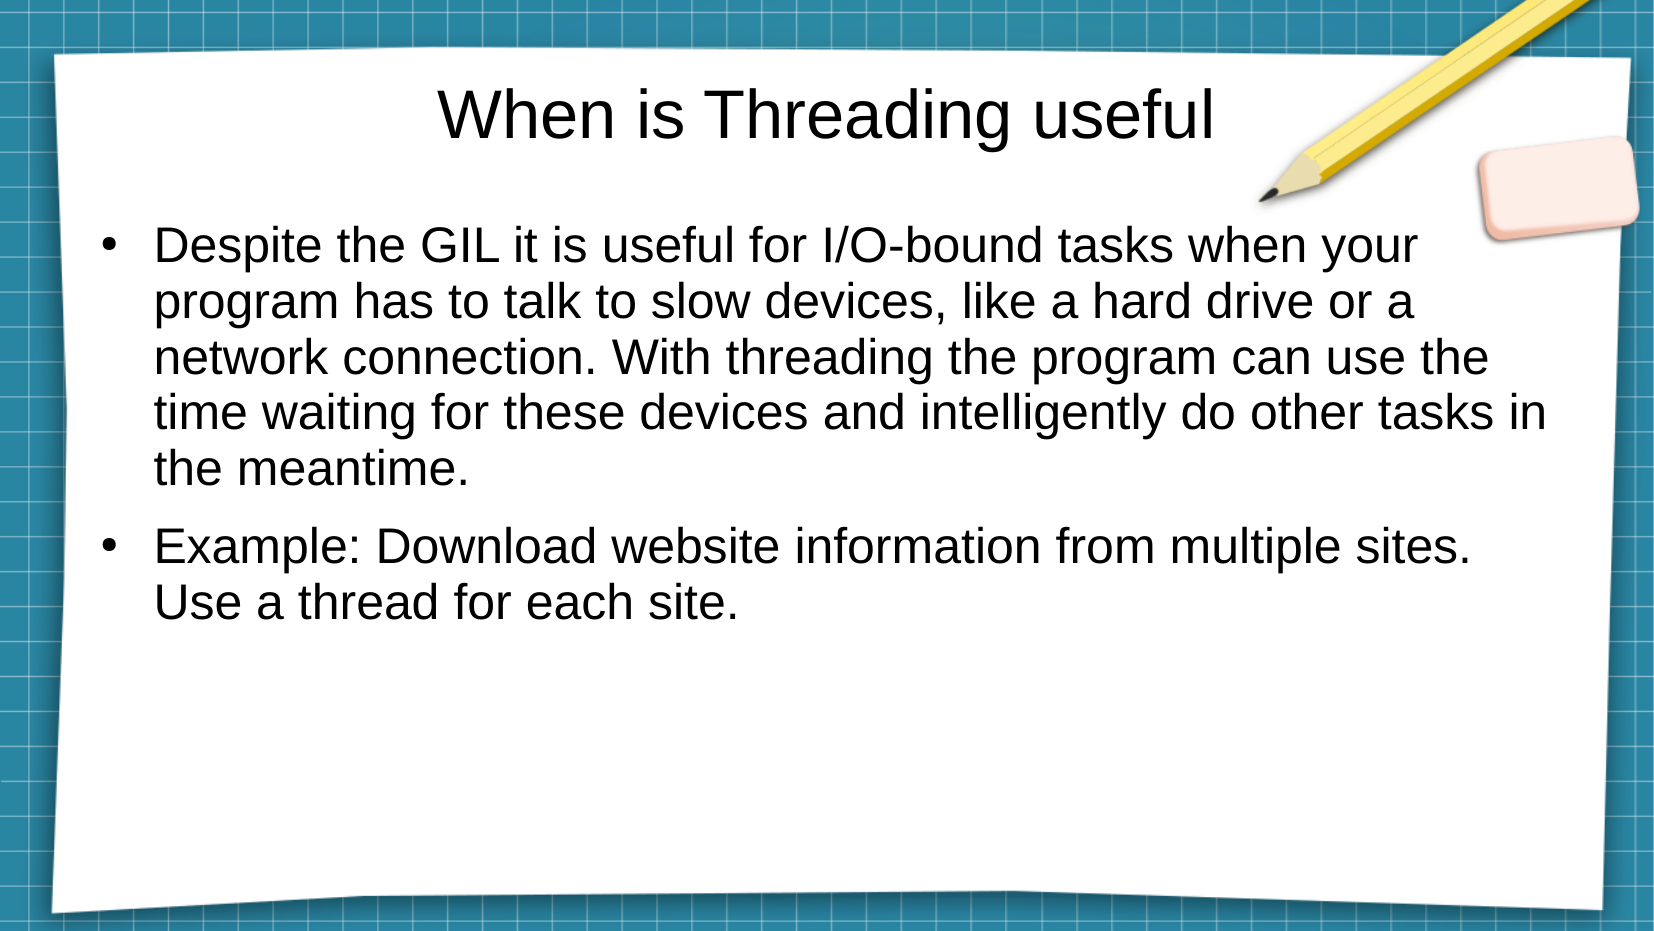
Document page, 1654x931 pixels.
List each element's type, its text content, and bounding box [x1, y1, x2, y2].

title When is Threading useful [82, 37, 1571, 193]
picture [0, 0, 1654, 931]
list Despite the GIL it is useful for I/O-bound tasks when your program has to talk to slow devices, like a hard drive or a network connection. With threading the program can use the time waiting for these devices and intelligently do other tasks in the meantime. Example: Download website information from multiple sites. Use a thread for each site. [82, 217, 1571, 758]
